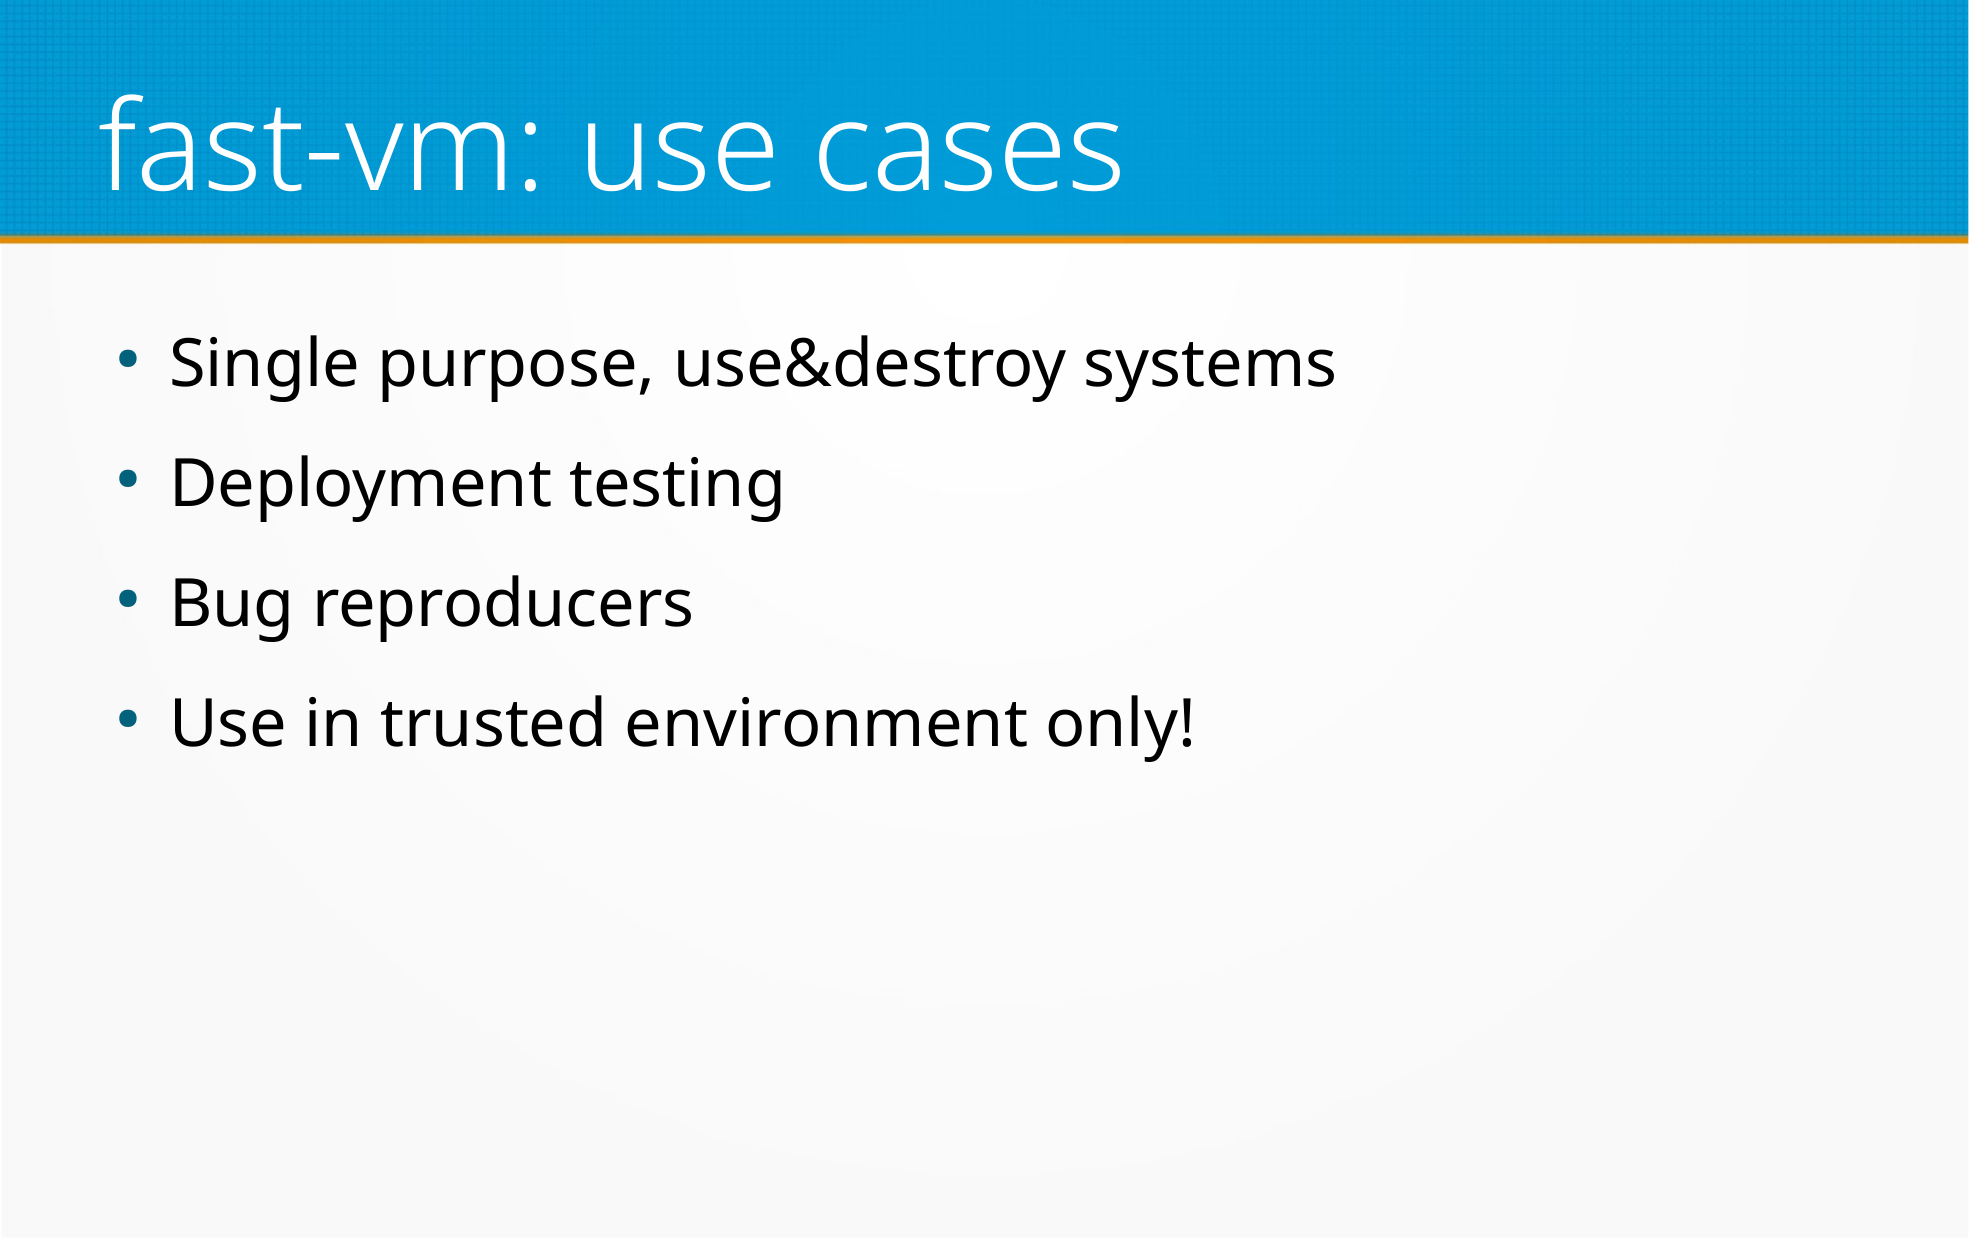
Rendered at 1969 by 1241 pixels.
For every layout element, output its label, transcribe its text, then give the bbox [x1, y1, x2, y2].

list Single purpose, use&destroy systems Deployment testing Bug reproducers Use in trusted environment only! [98, 315, 1861, 1081]
picture [0, 233, 1969, 1241]
title fast-vm: use cases [98, 19, 1870, 227]
